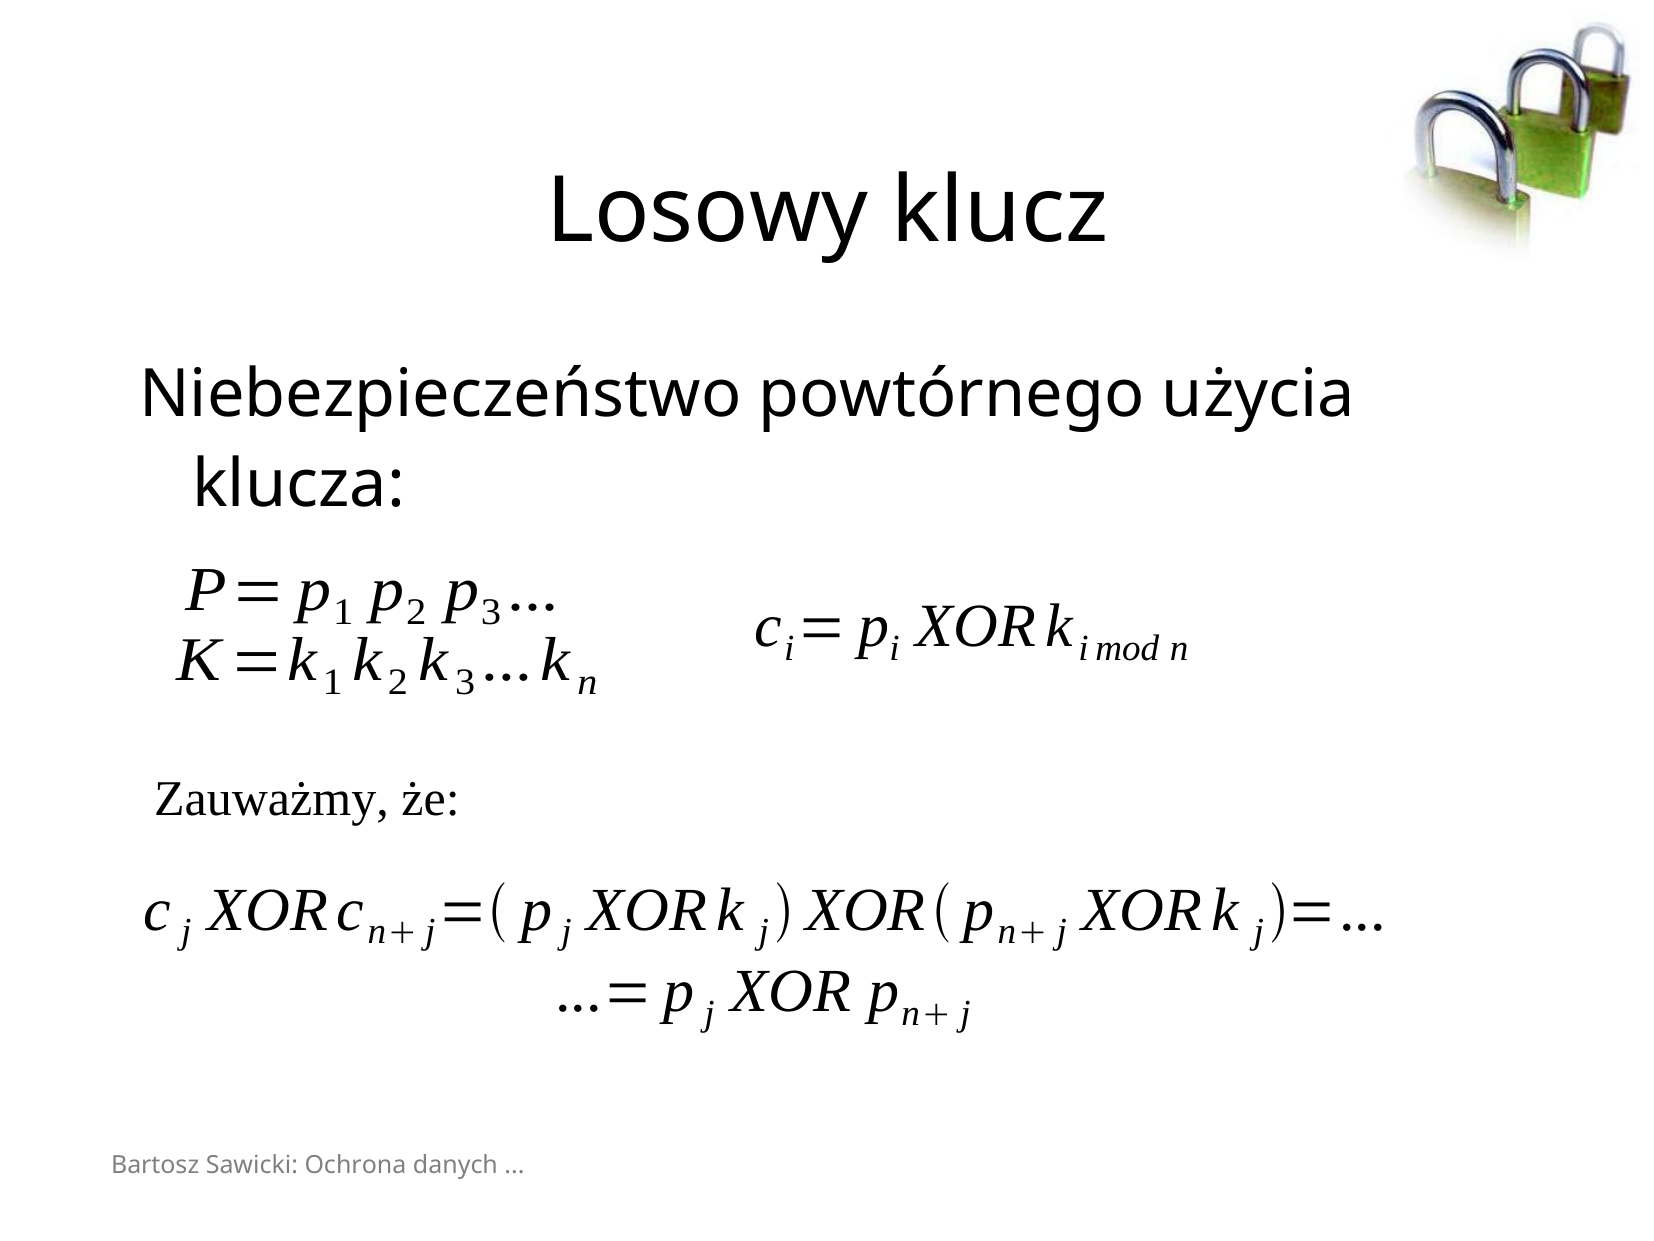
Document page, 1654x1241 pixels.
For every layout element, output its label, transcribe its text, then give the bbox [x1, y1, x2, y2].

chart [165, 554, 603, 703]
text_box Zauważmy, że: [154, 771, 780, 843]
chart [746, 591, 1194, 670]
list Niebezpieczeństwo powtórnego użycia klucza: [121, 344, 1534, 1127]
picture [1385, 14, 1640, 266]
chart [136, 875, 1392, 1035]
title Losowy klucz [121, 94, 1534, 319]
